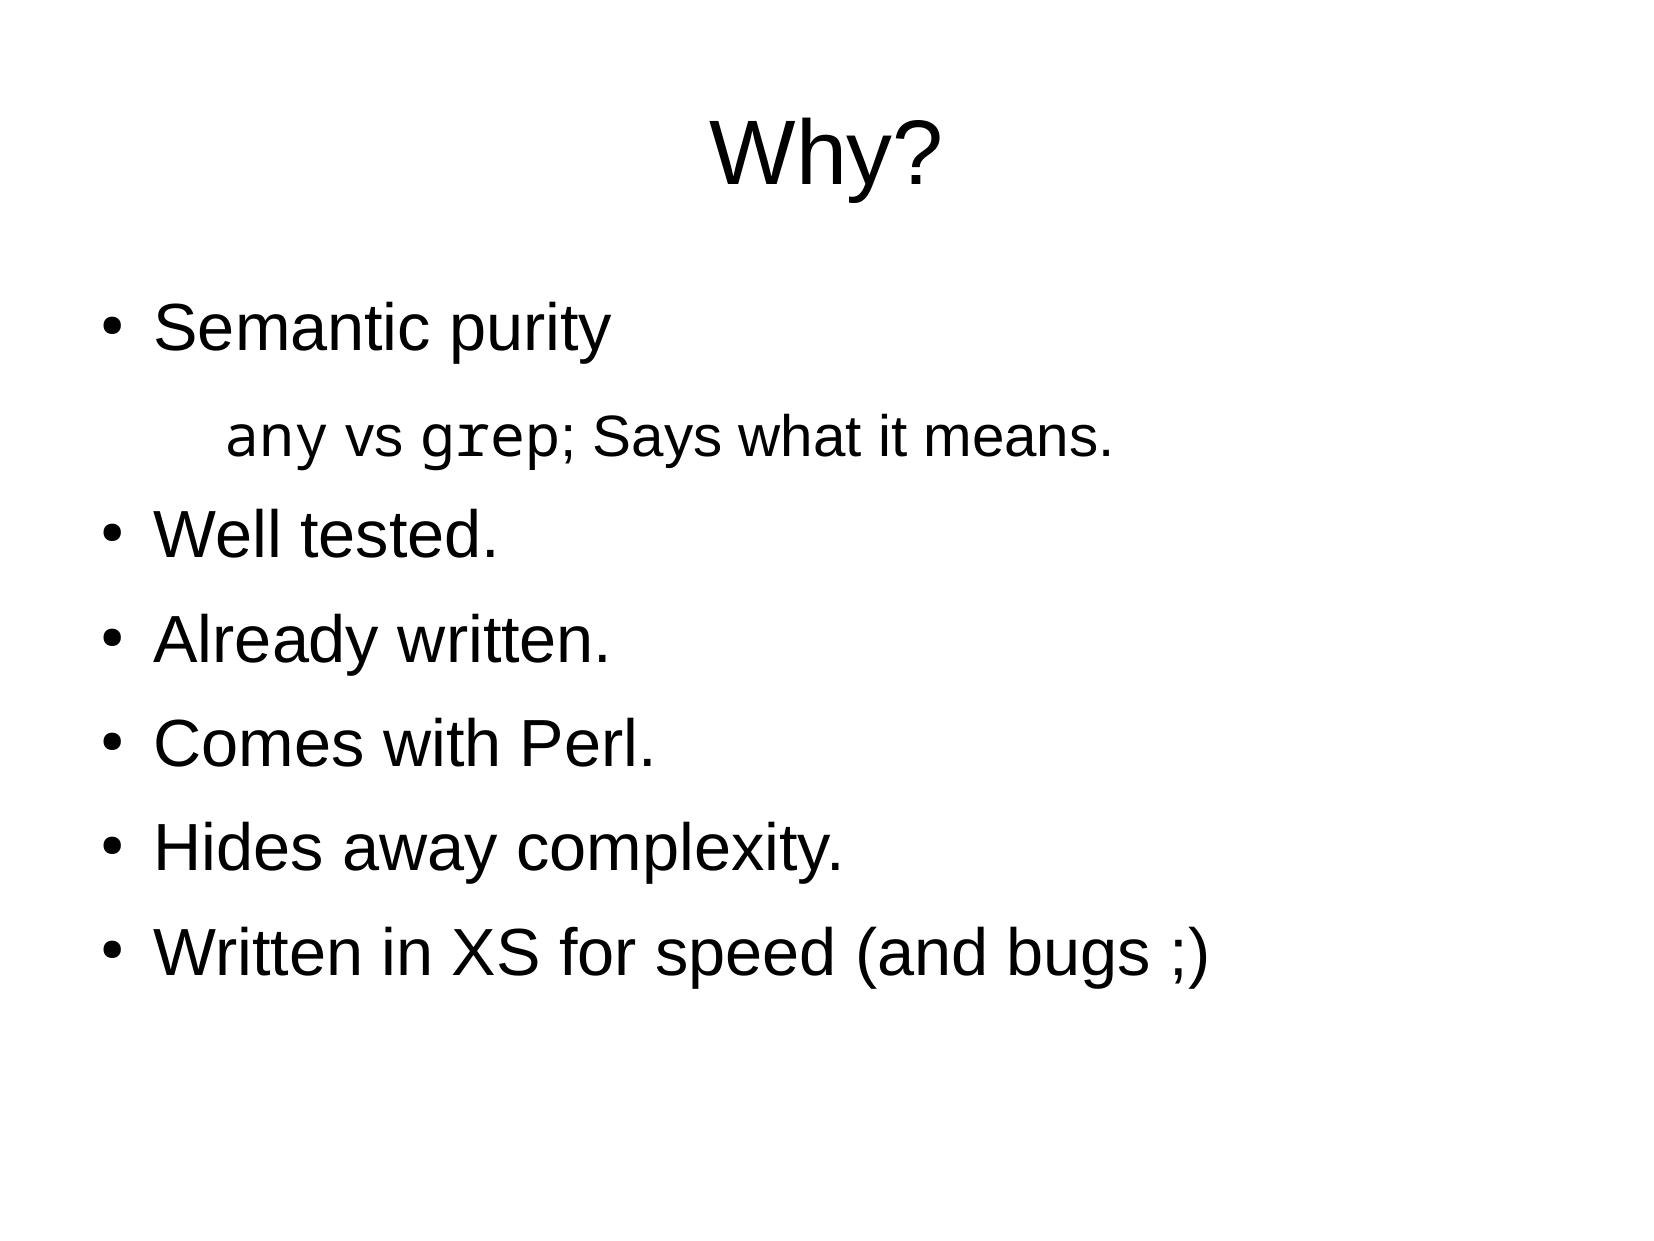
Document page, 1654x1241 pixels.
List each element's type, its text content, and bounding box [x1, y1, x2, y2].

list Semantic purity any vs grep; Says what it means. Well tested. Already written. Comes with Perl. Hides away complexity. Written in XS for speed (and bugs ;) [82, 290, 1571, 1010]
title Why? [82, 49, 1571, 257]
